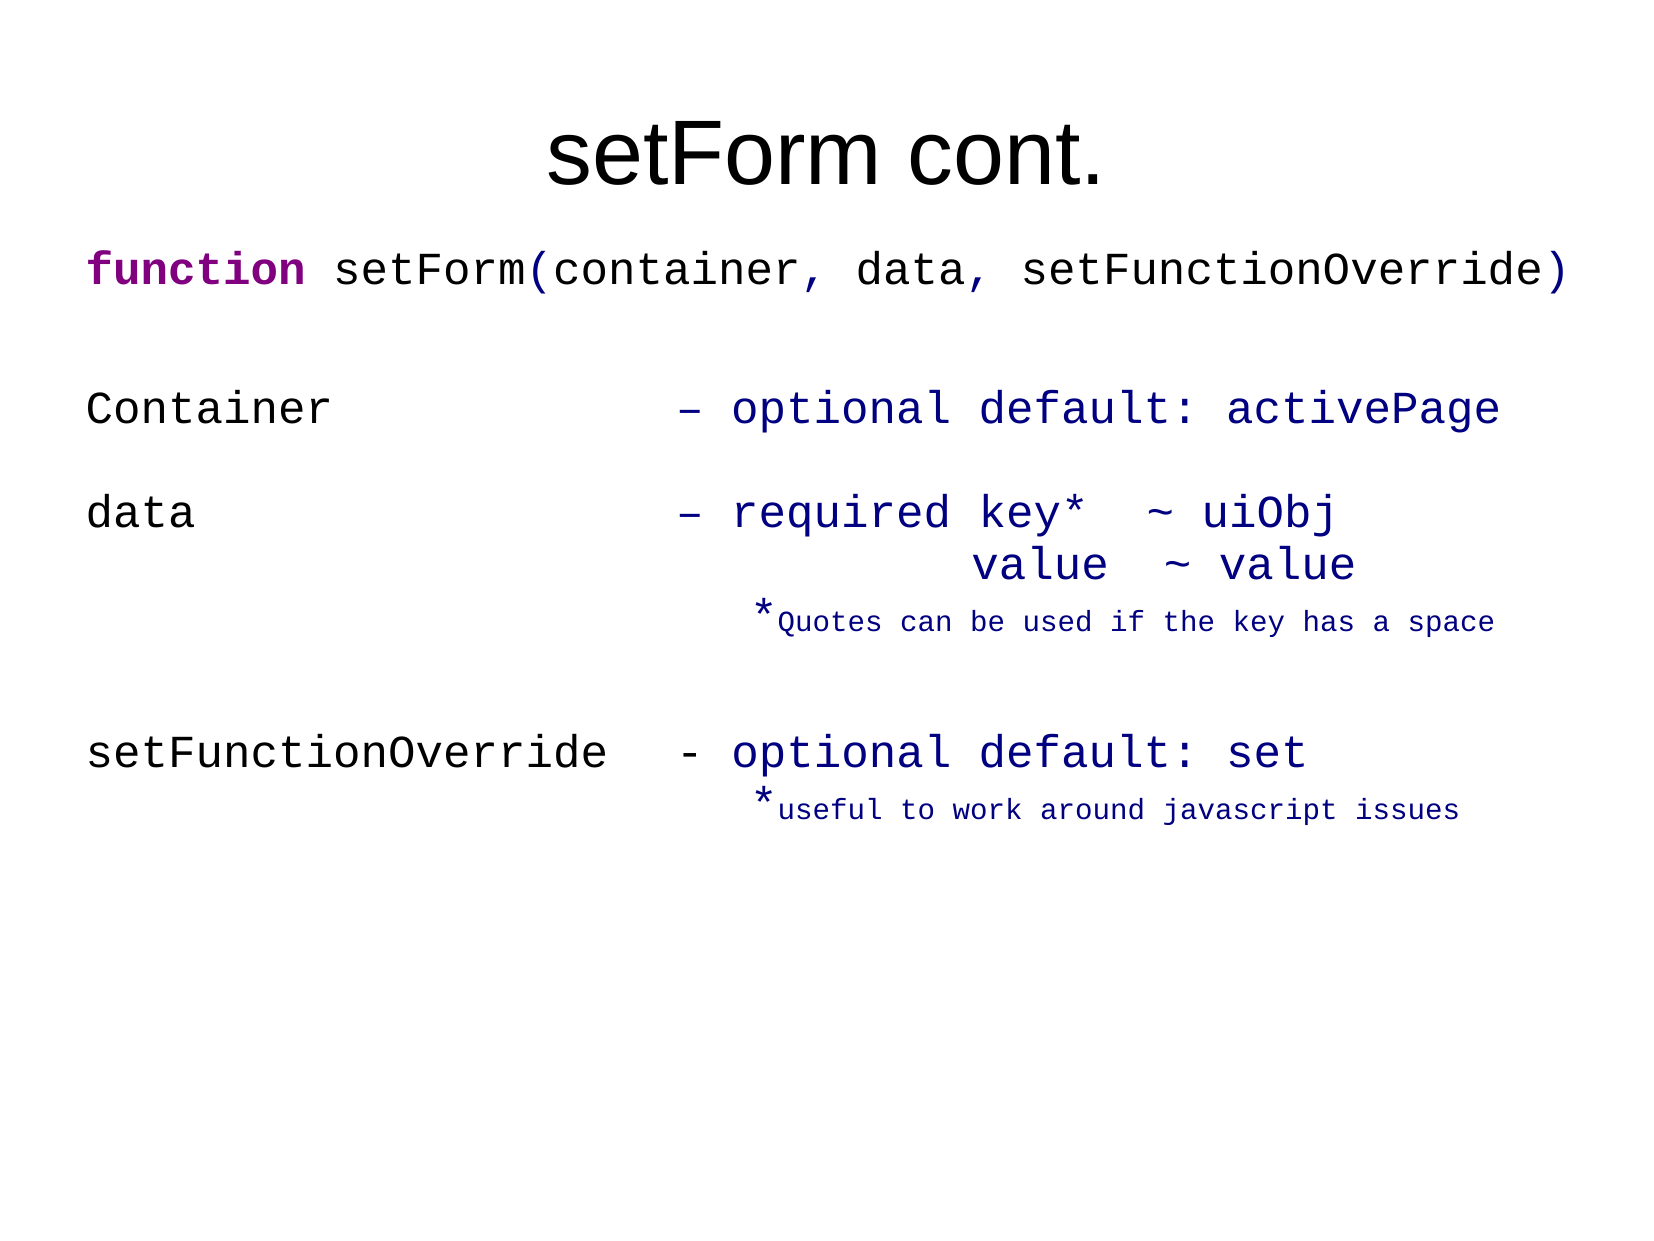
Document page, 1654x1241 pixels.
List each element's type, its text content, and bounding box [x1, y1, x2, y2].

title setForm cont. [82, 49, 1571, 238]
text_box Container – optional default: activePage data – required key* ~ uiObj value ~ value *Quotes can be used if the key has a space setFunctionOverride - optional default: set *useful to work around javascript issues [70, 378, 1560, 839]
text_box function setForm(container, data, setFunctionOverride) [70, 238, 1607, 355]
